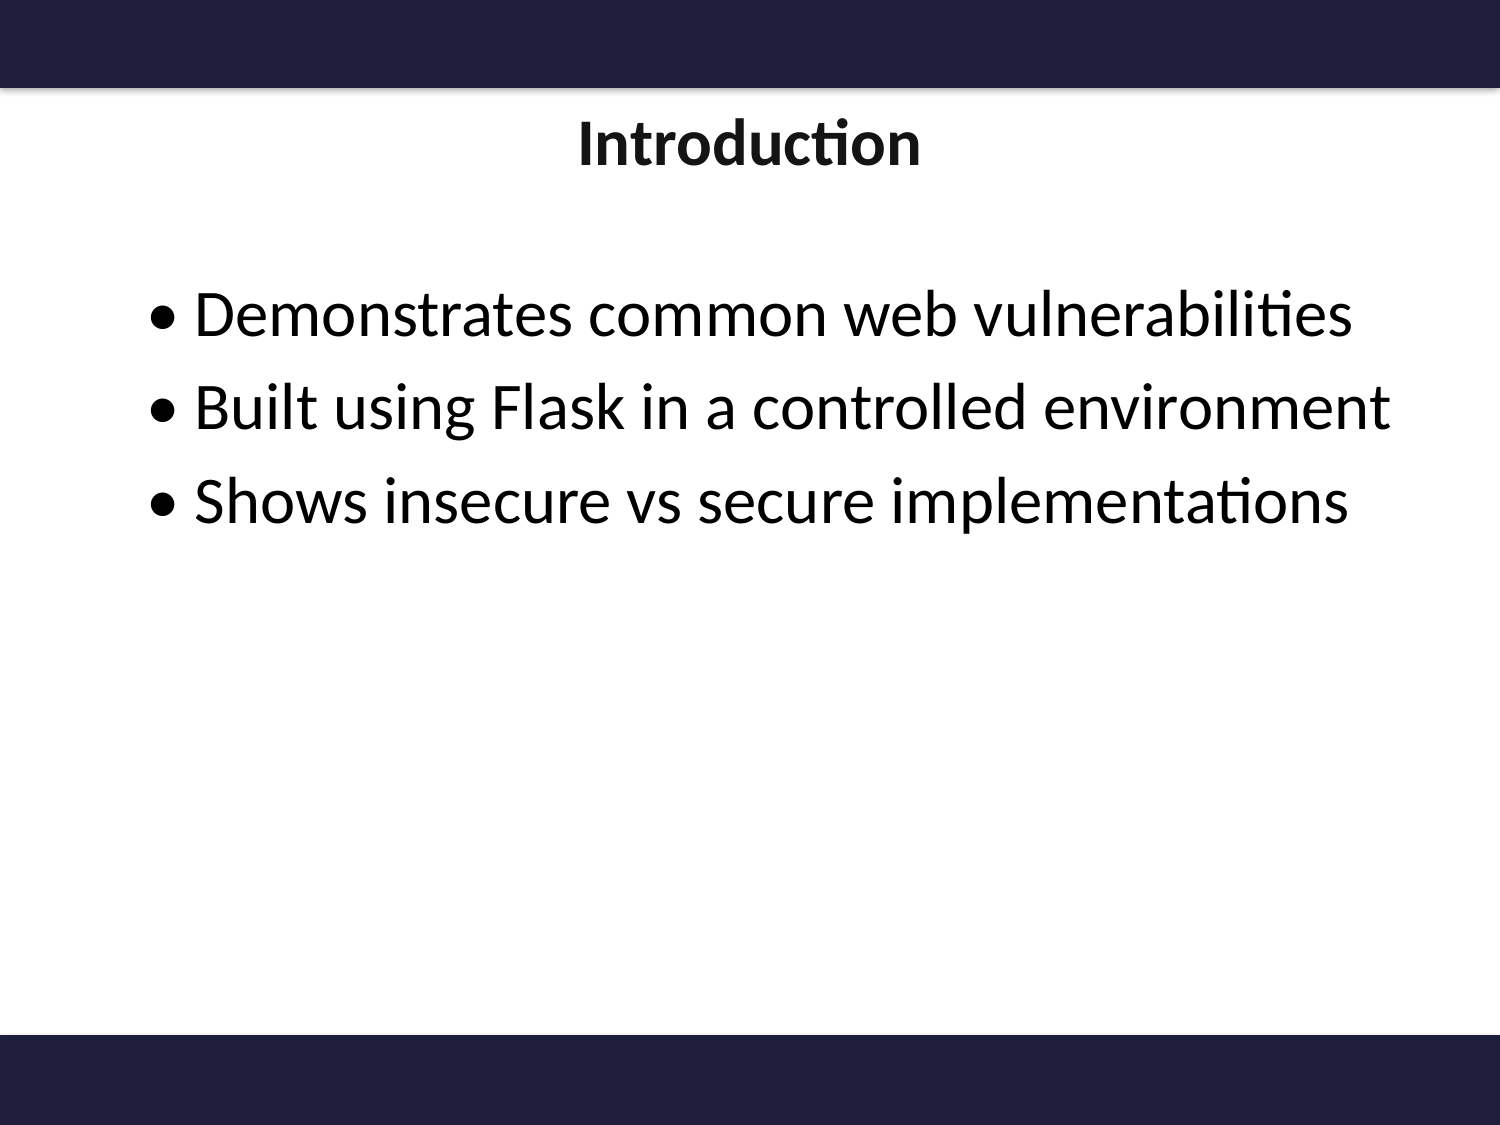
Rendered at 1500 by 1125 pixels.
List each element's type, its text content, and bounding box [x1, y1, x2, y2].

text_box [0, 0, 1500, 88]
list • Demonstrates common web vulnerabilities • Built using Flask in a controlled environment • Shows insecure vs secure implementations [75, 262, 1425, 1005]
title Introduction [75, 88, 1425, 233]
text_box [0, 1035, 1500, 1125]
